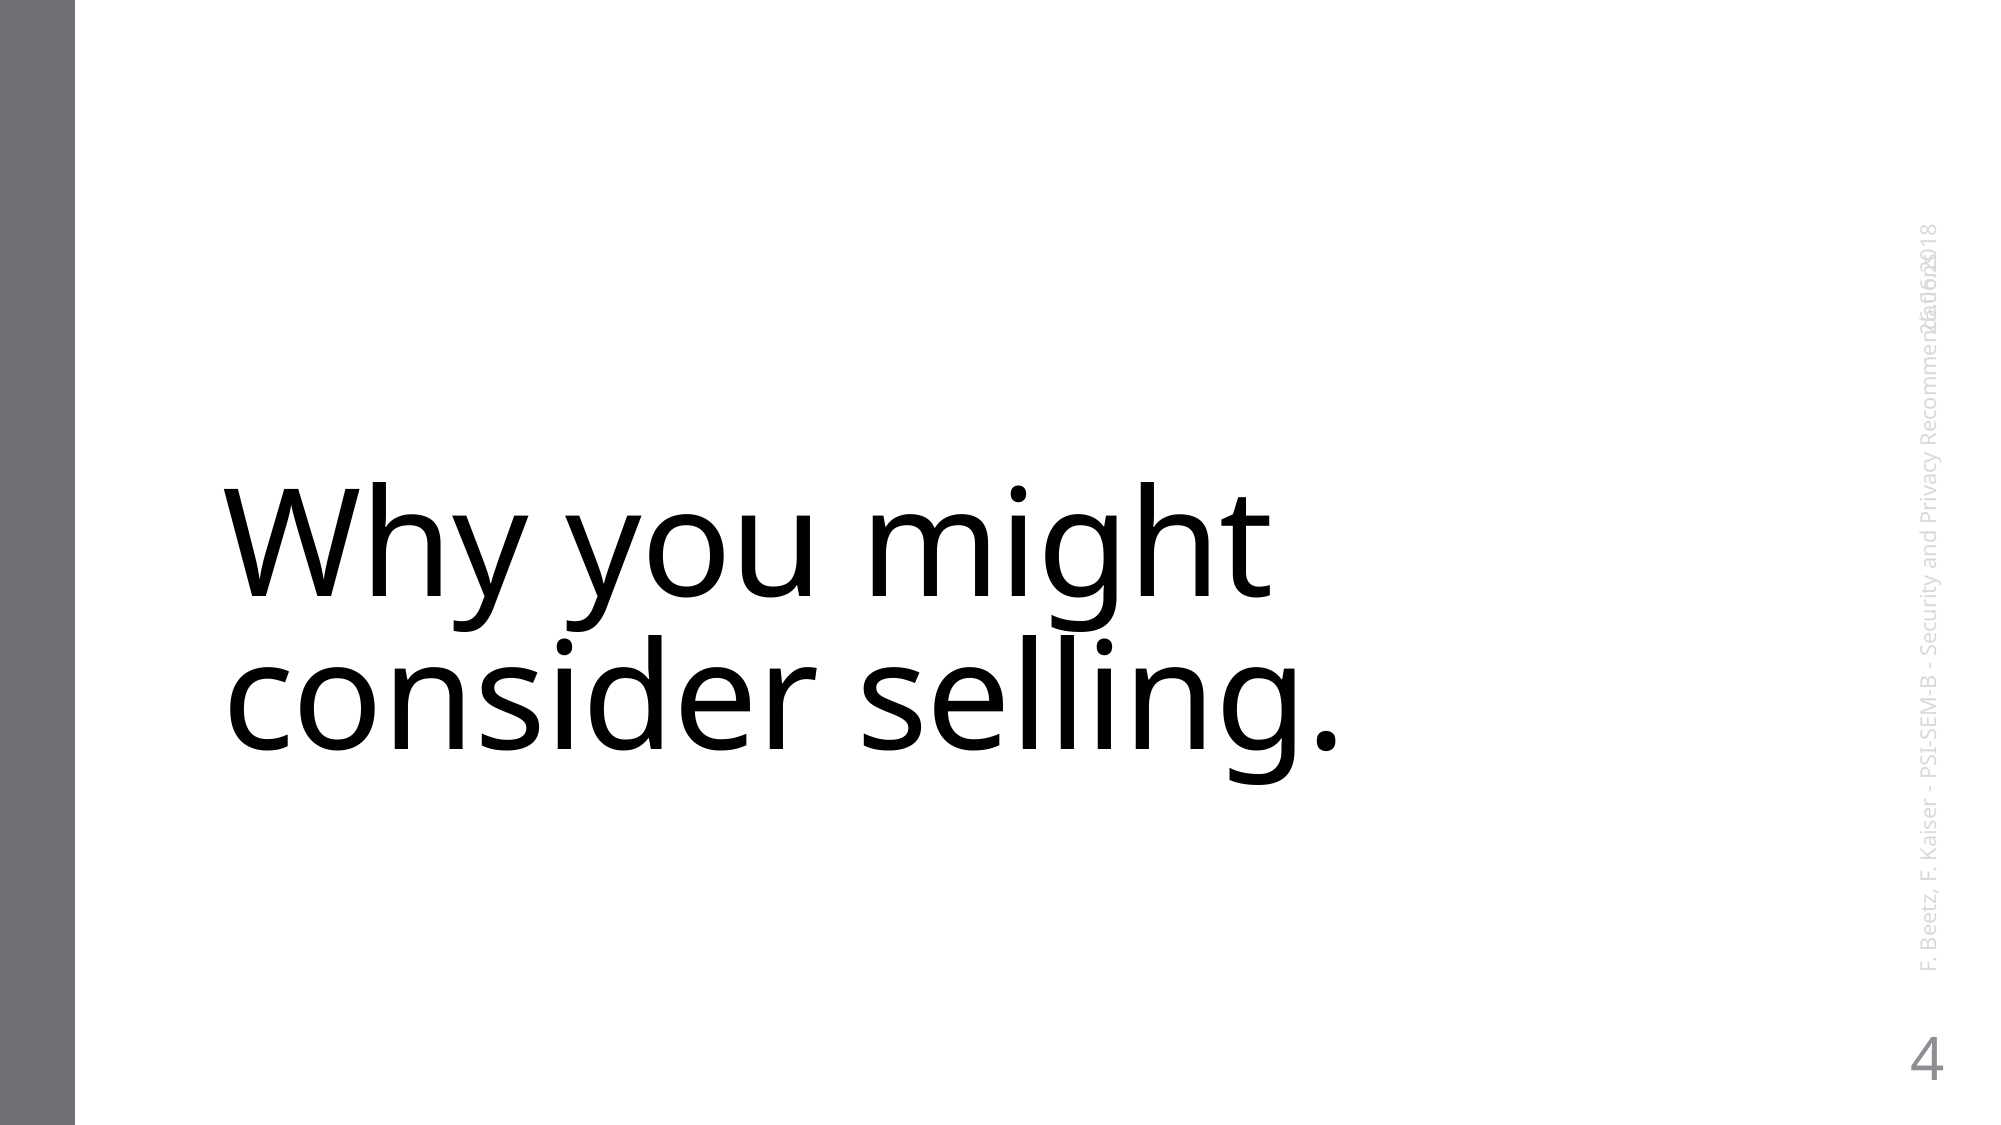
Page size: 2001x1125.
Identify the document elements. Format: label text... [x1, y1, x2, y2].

title Why you might consider selling. [206, 124, 1752, 788]
footer F. Beetz, F. Kaiser - PSI-SEM-B - Security and Privacy Recommendations [1897, 37, 1958, 988]
slide_number 4 [1852, 1012, 2000, 1110]
